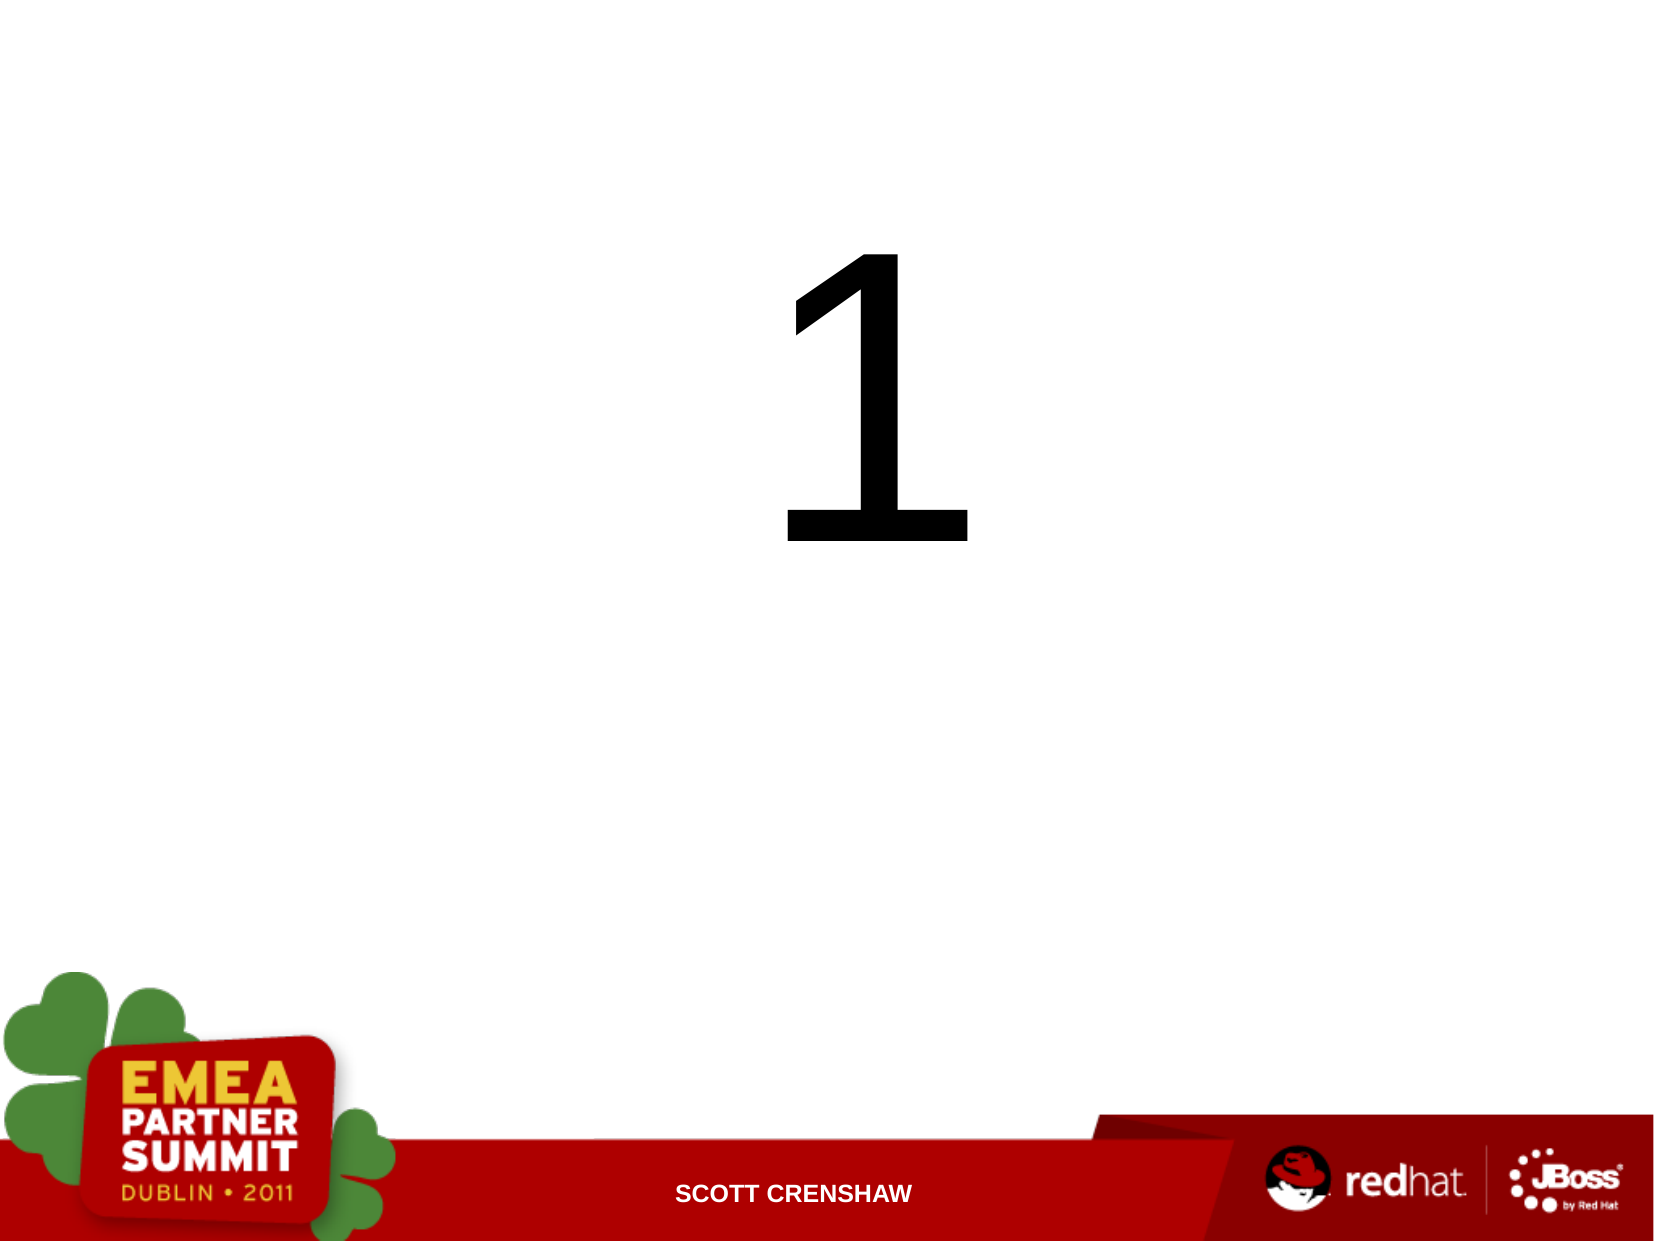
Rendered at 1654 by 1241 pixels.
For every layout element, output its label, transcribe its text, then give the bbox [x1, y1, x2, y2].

text_box 1 [334, 156, 1411, 638]
picture [0, 972, 1654, 1241]
